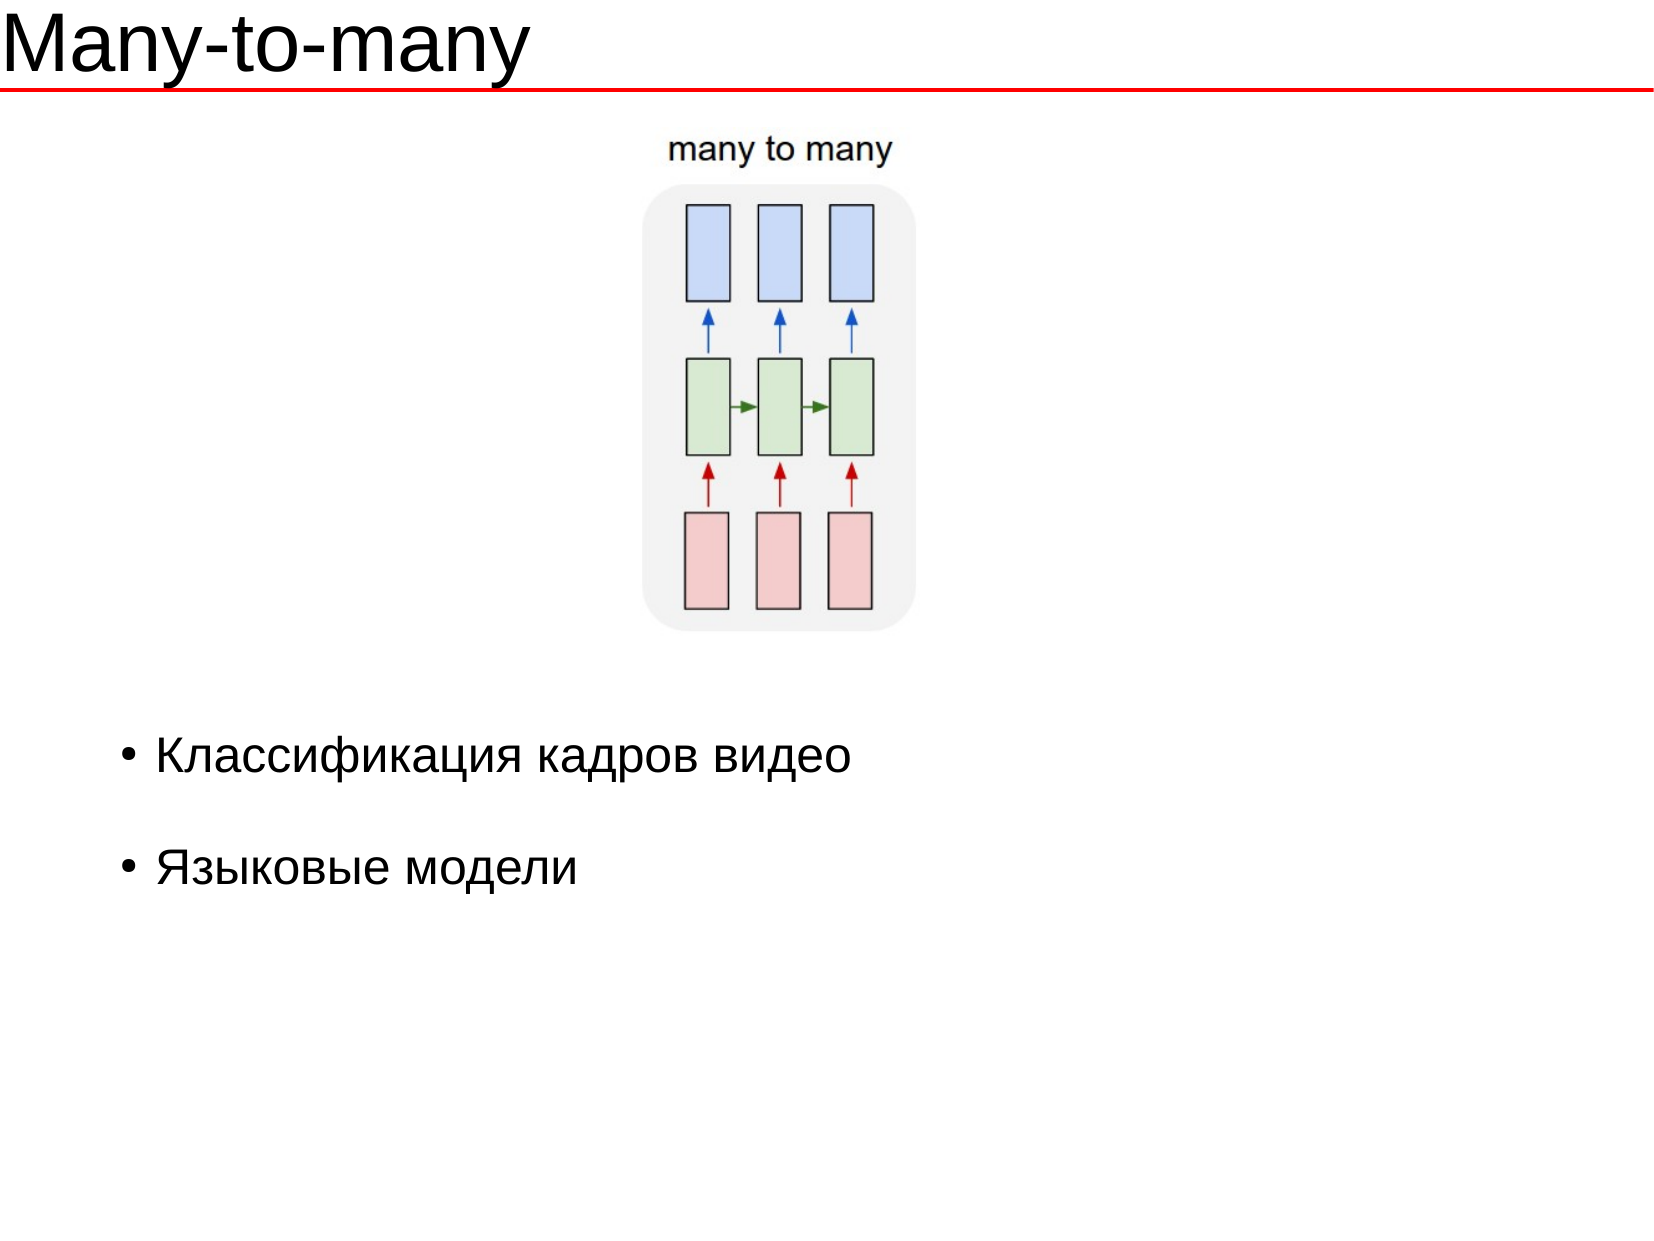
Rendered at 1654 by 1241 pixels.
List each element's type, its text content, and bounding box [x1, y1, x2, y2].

picture [624, 127, 931, 646]
text_box Классификация кадров видео Языковые модели [105, 720, 1441, 903]
title Many-to-many [0, 0, 1489, 90]
